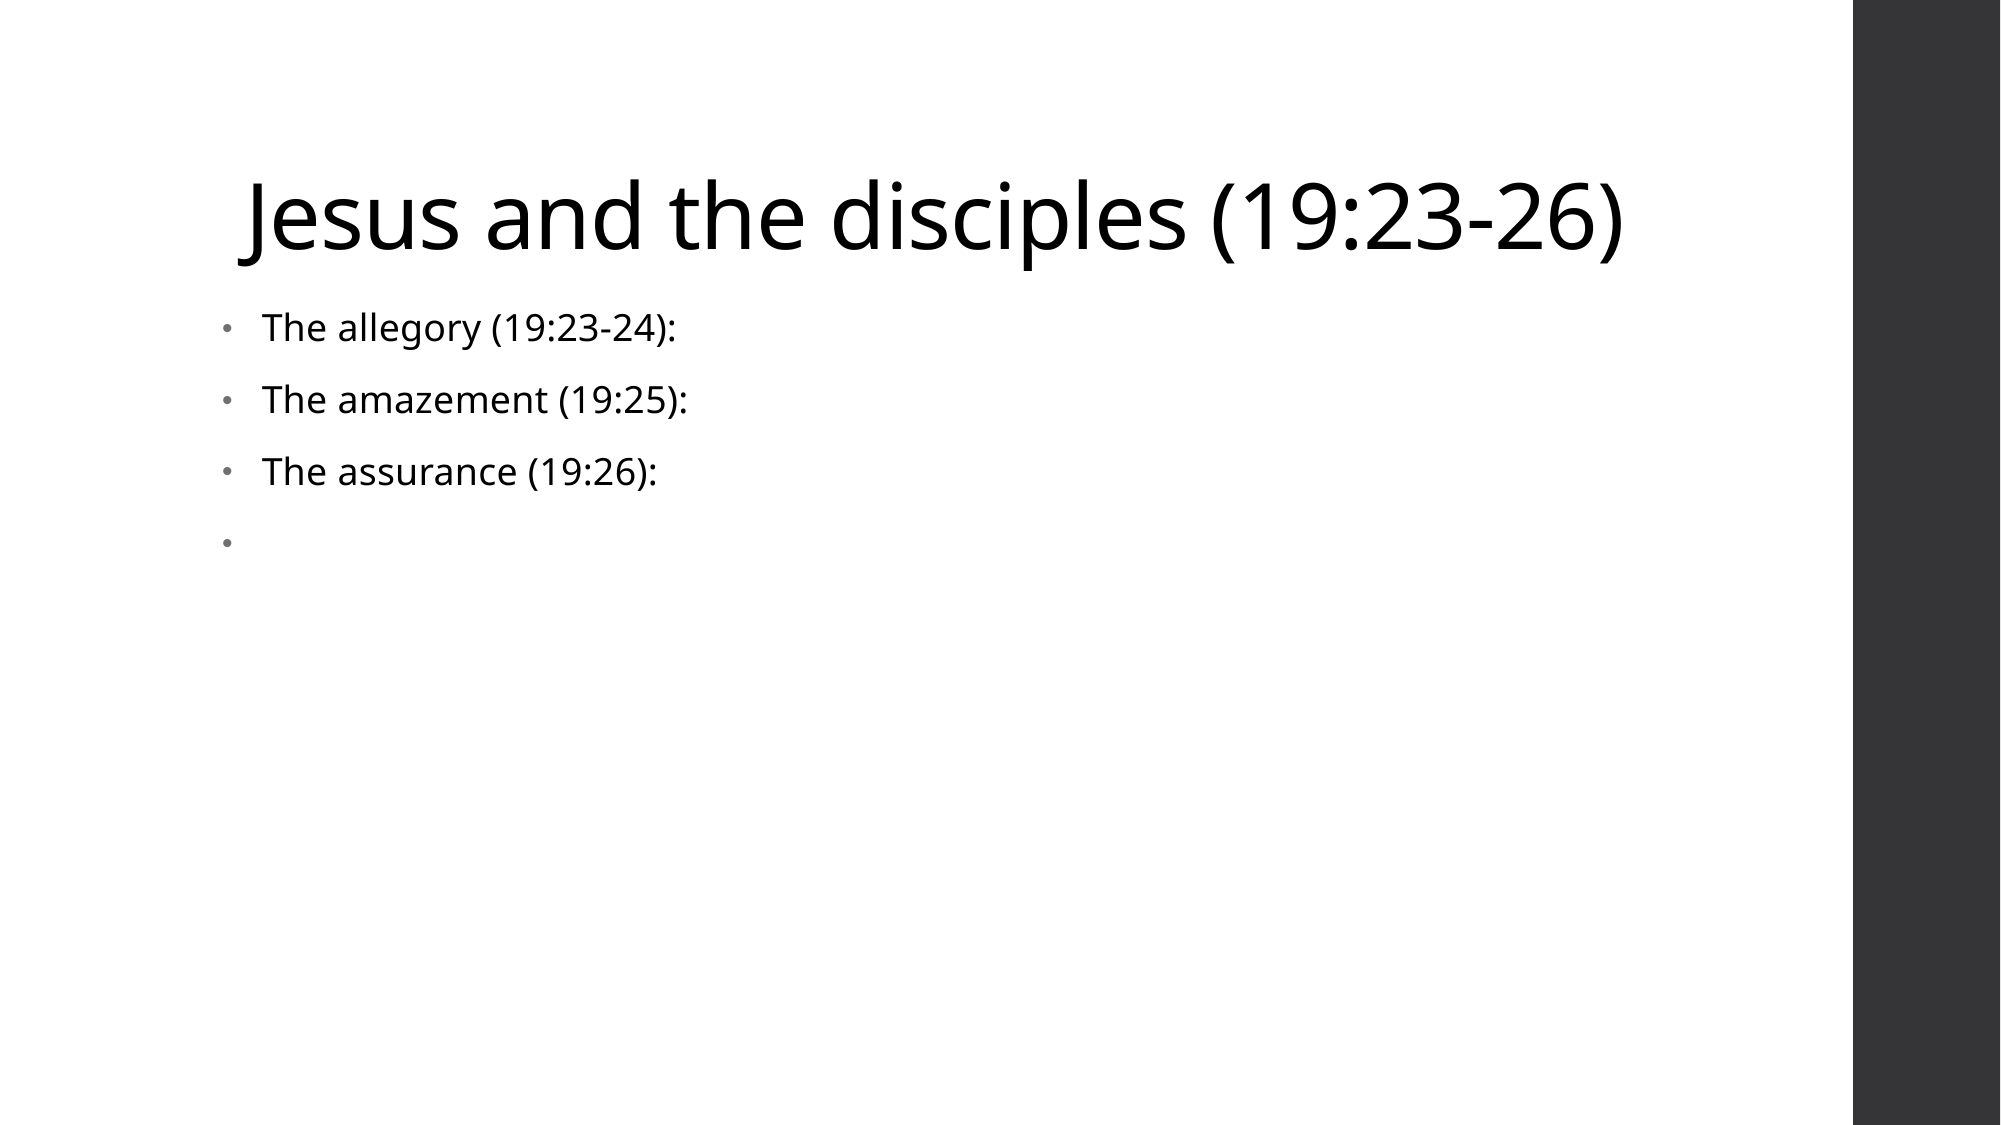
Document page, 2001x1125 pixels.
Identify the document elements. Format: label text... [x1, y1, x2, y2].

title Jesus and the disciples (19:23-26) [206, 60, 1797, 278]
list The allegory (19:23-24): The amazement (19:25): The assurance (19:26): [206, 299, 1617, 1014]
